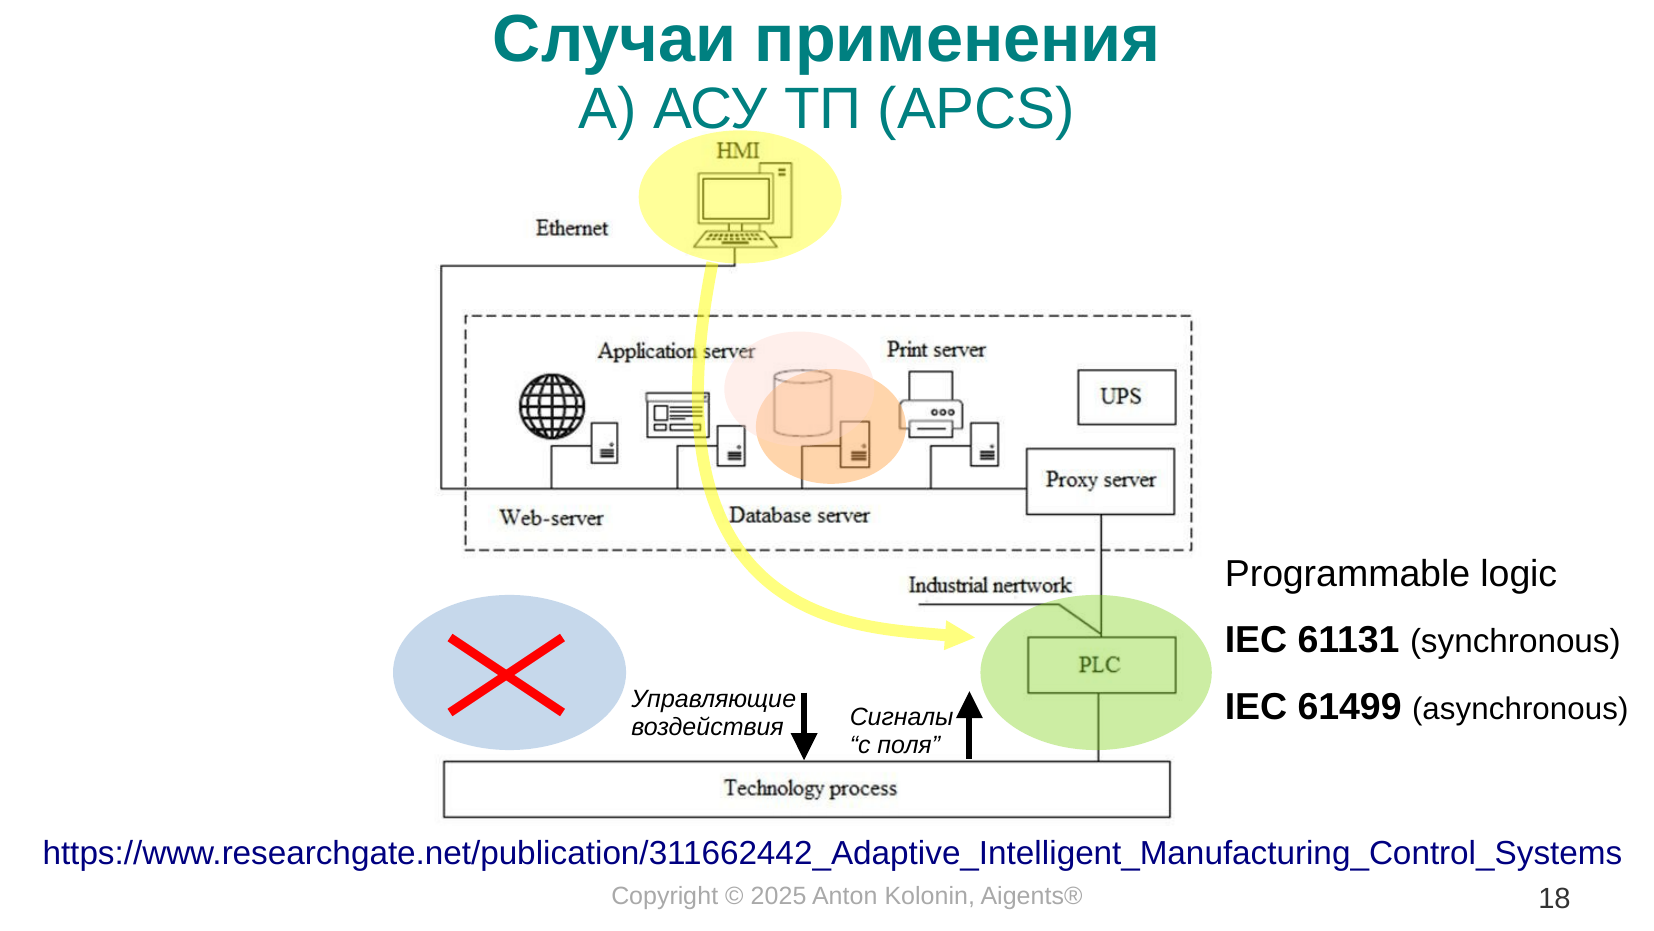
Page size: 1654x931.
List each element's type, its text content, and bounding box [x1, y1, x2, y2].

text_box [393, 594, 627, 751]
text_box Сигналы “с поля” [835, 695, 979, 780]
text_box Programmable logic IEC 61131 (synchronous) IEC 61499 (asynchronous) [1210, 544, 1654, 773]
text_box [724, 331, 906, 484]
text_box [638, 150, 842, 264]
text_box Случаи применения А) АСУ ТП (APCS) [0, 0, 1654, 150]
picture [399, 150, 1218, 827]
text_box https://www.researchgate.net/publication/311662442_Adaptive_Intelligent_Manufacturing_Control_Systems [27, 827, 1638, 879]
text_box [980, 594, 1210, 751]
text_box Управляющие воздействия [616, 677, 819, 762]
